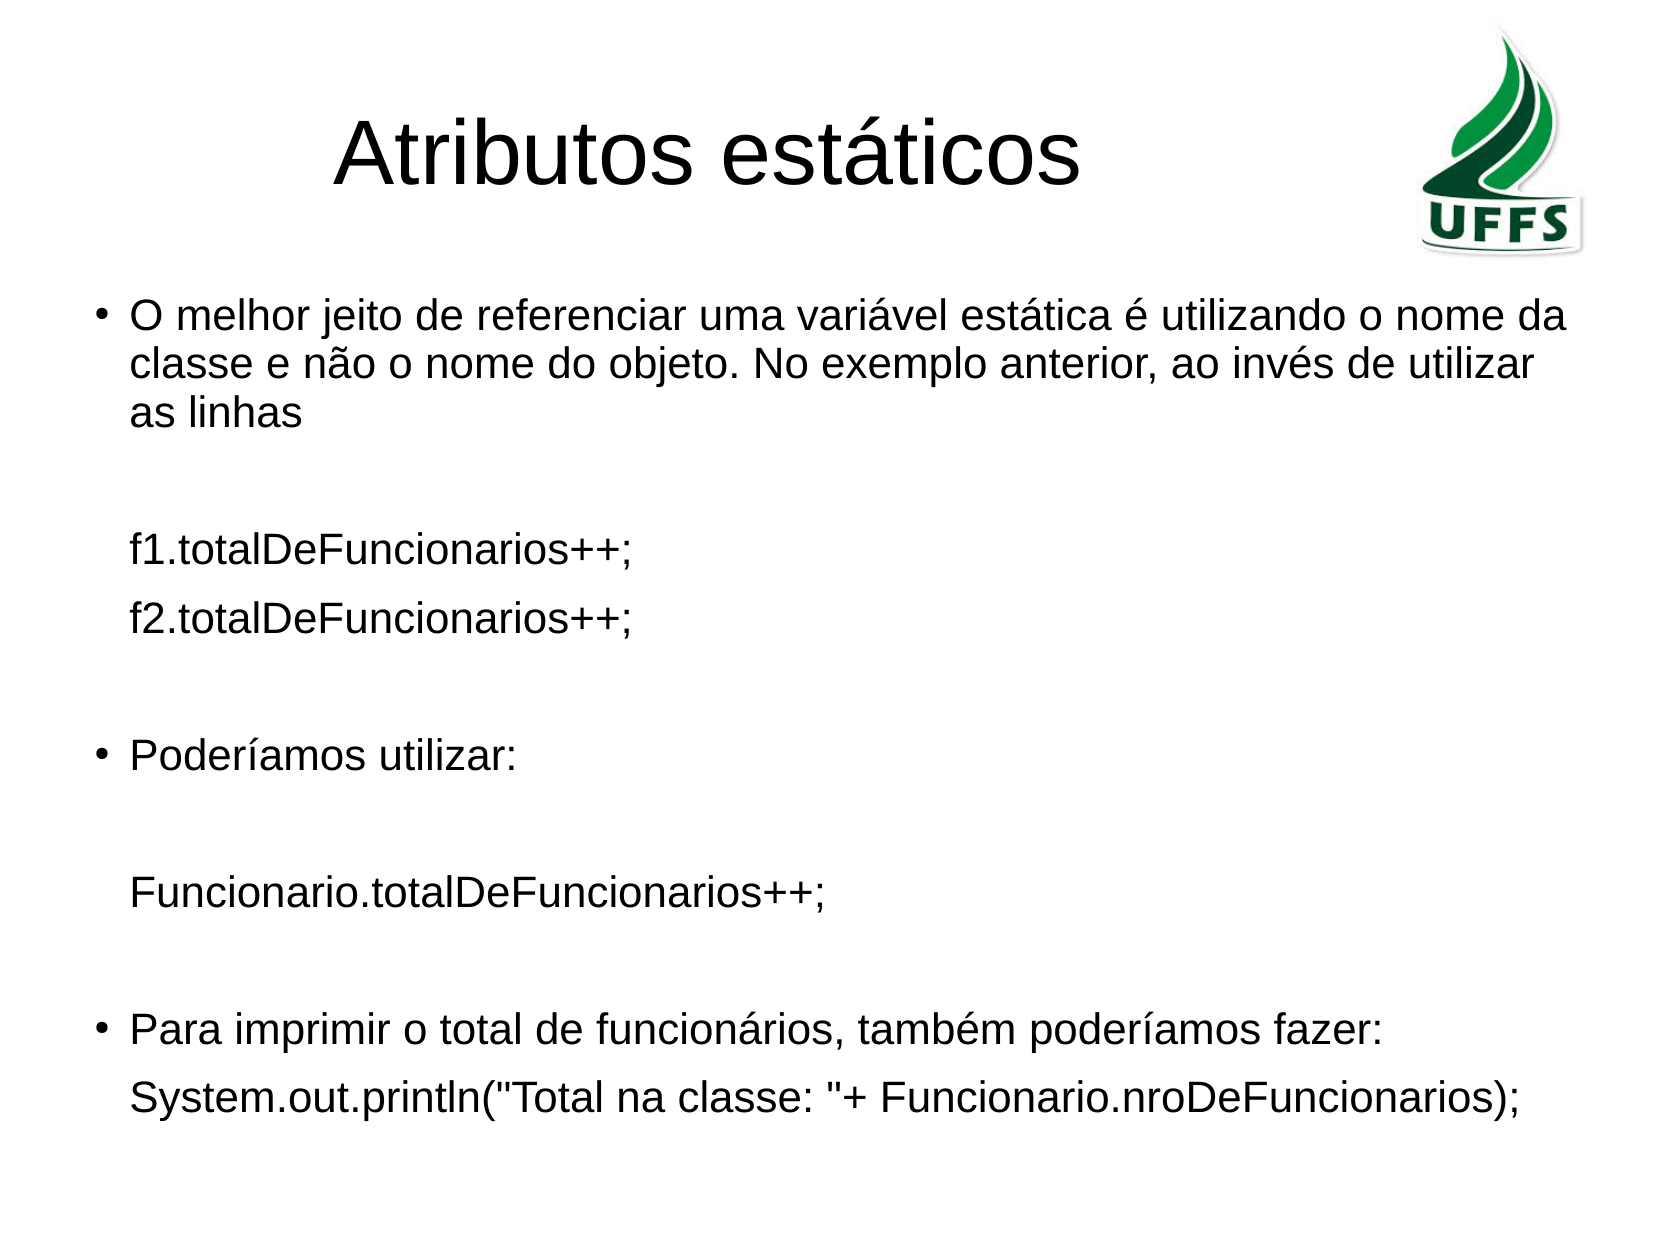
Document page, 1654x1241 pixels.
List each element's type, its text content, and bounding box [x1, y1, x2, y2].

title Atributos estáticos [82, 49, 1335, 257]
list O melhor jeito de referenciar uma variável estática é utilizando o nome da classe e não o nome do objeto. No exemplo anterior, ao invés de utilizar as linhas f1.totalDeFuncionarios++; f2.totalDeFuncionarios++; Poderíamos utilizar: Funcionario.totalDeFuncionarios++; Para imprimir o total de funcionários, também poderíamos fazer: System.out.println("Total na classe: "+ Funcionario.nroDeFuncionarios); [82, 290, 1571, 1134]
picture [1381, 20, 1624, 272]
